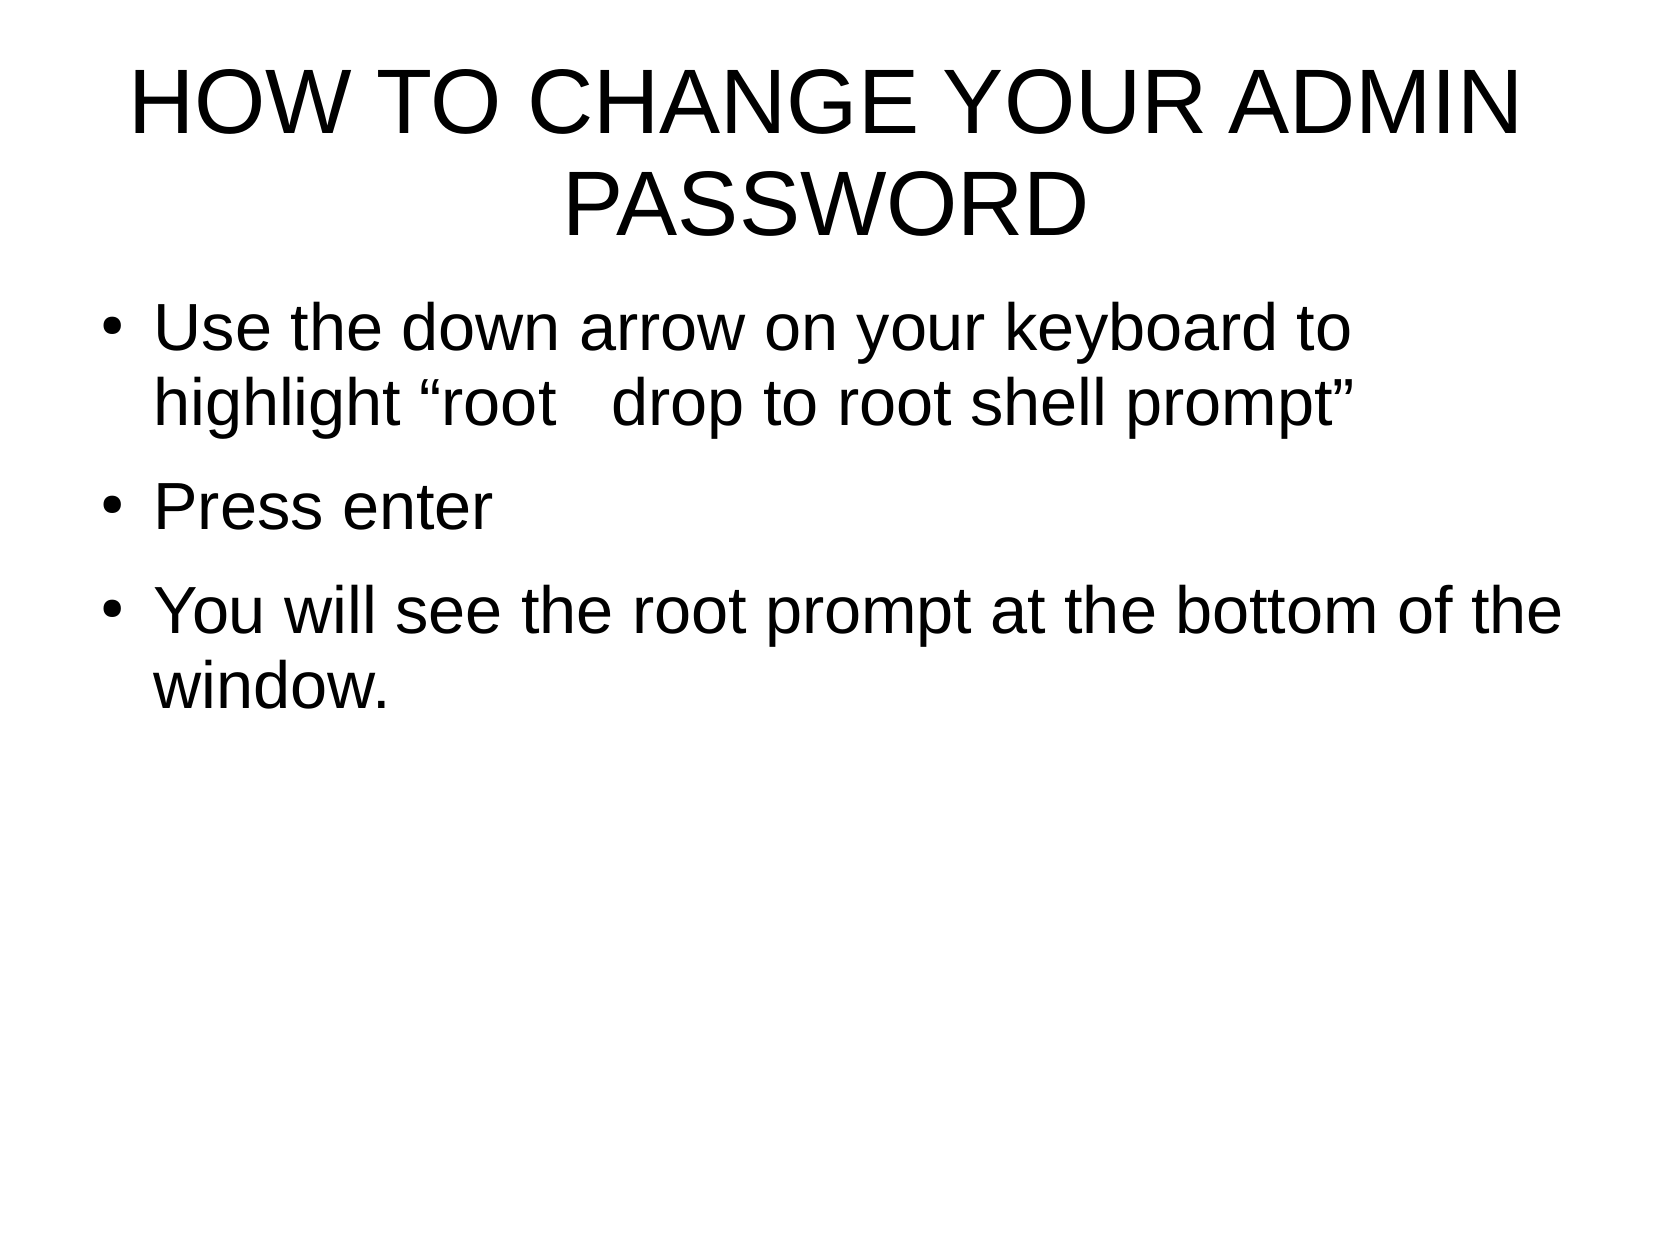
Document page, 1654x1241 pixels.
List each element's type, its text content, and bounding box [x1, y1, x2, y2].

list Use the down arrow on your keyboard to highlight “root drop to root shell prompt” Press enter You will see the root prompt at the bottom of the window. [82, 290, 1571, 1010]
title HOW TO CHANGE YOUR ADMIN PASSWORD [82, 49, 1571, 257]
